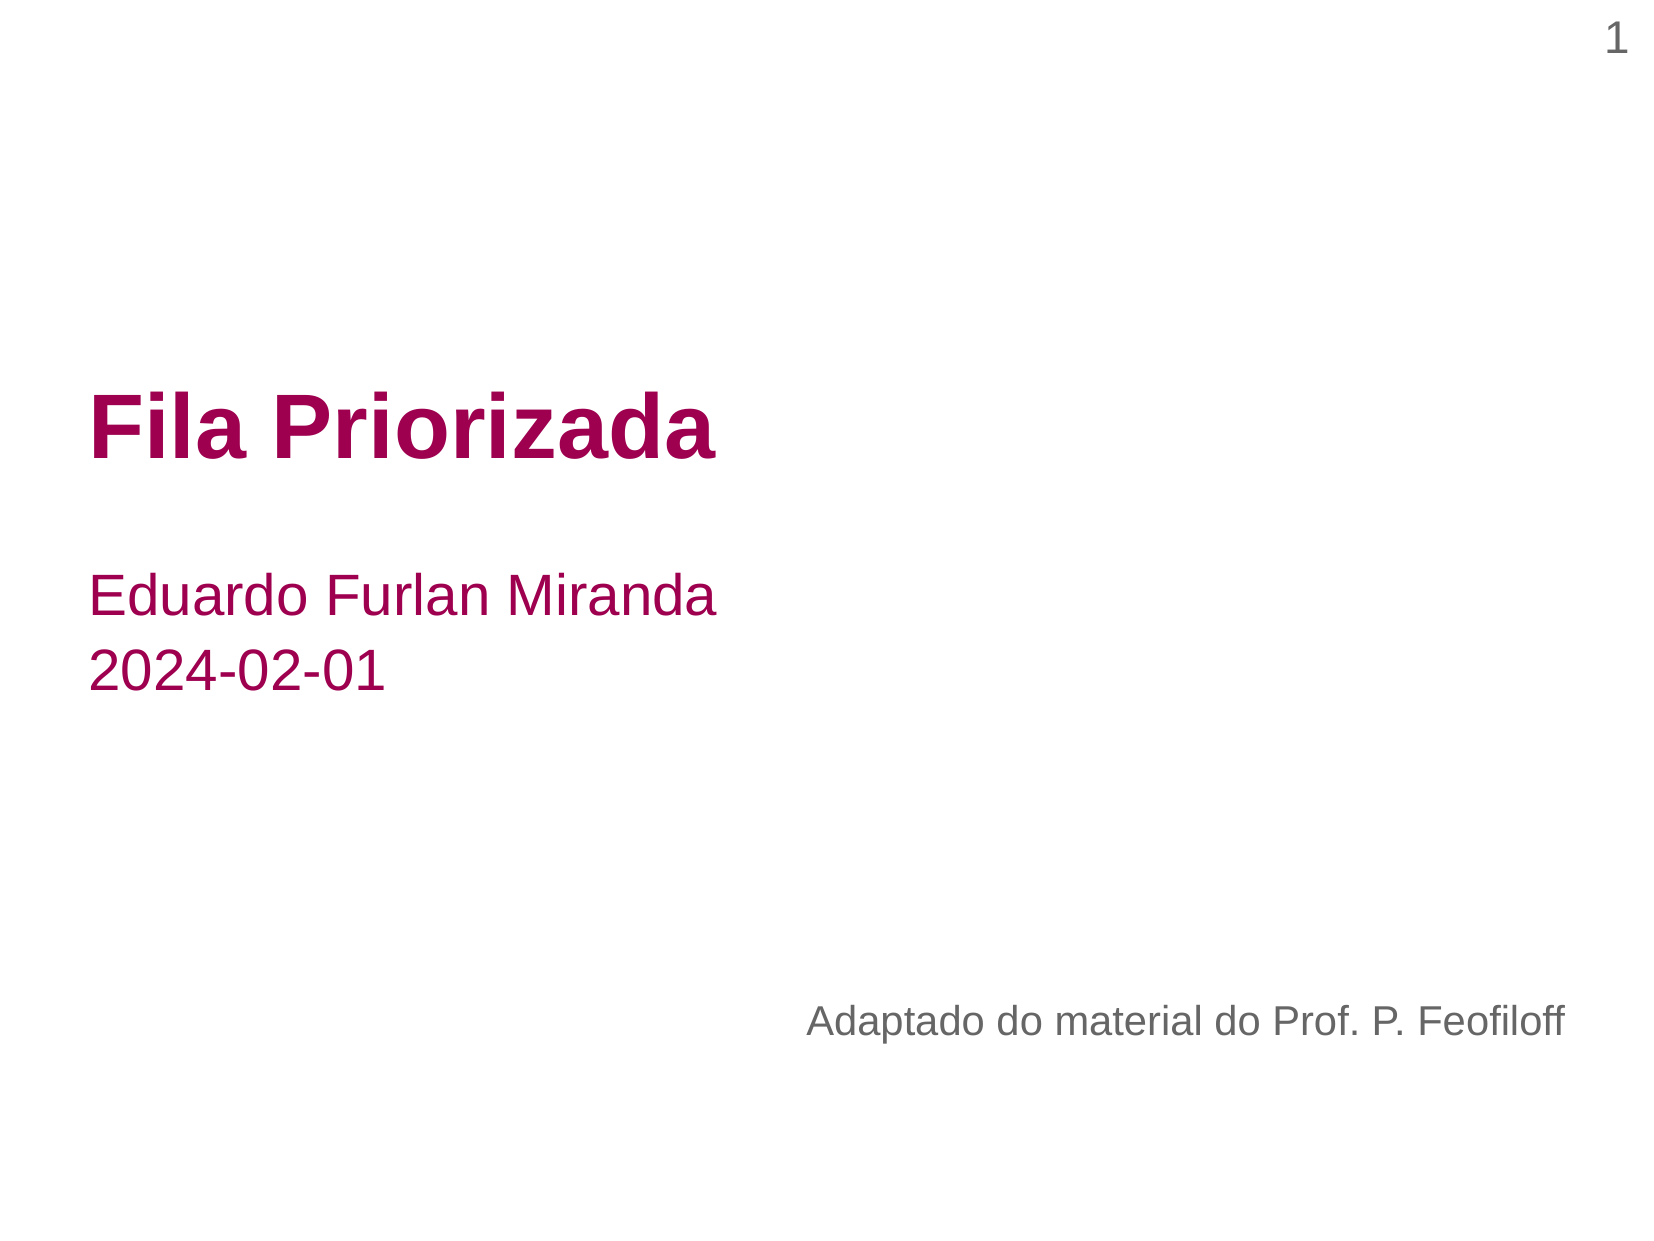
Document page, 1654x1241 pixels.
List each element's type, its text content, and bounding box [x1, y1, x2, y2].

title Fila Priorizada Eduardo Furlan Miranda 2024-02-01 [88, 29, 1565, 998]
list Adaptado do material do Prof. P. Feofiloff [88, 998, 1565, 1211]
